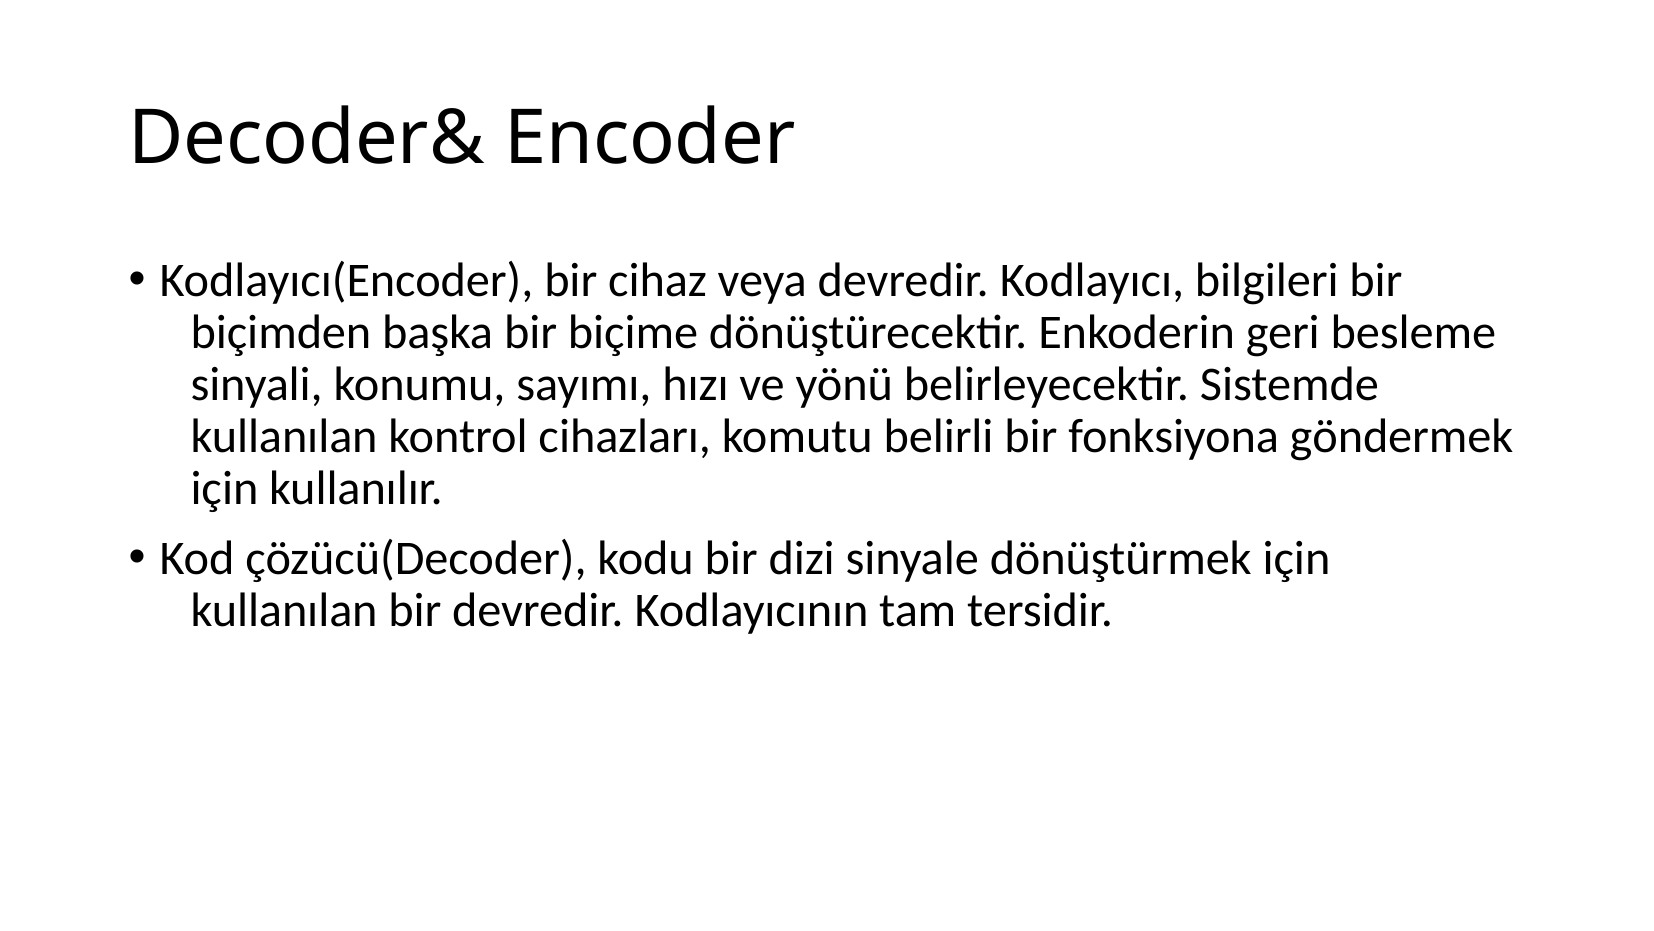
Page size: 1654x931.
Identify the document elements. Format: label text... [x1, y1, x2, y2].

title Decoder& Encoder [113, 49, 1540, 230]
list Kodlayıcı(Encoder), bir cihaz veya devredir. Kodlayıcı, bilgileri bir biçimden başka bir biçime dönüştürecektir. Enkoderin geri besleme sinyali, konumu, sayımı, hızı ve yönü belirleyecektir. Sistemde kullanılan kontrol cihazları, komutu belirli bir fonksiyona göndermek için kullanılır. Kod çözücü(Decoder), kodu bir dizi sinyale dönüştürmek için kullanılan bir devredir. Kodlayıcının tam tersidir. [113, 247, 1540, 838]
